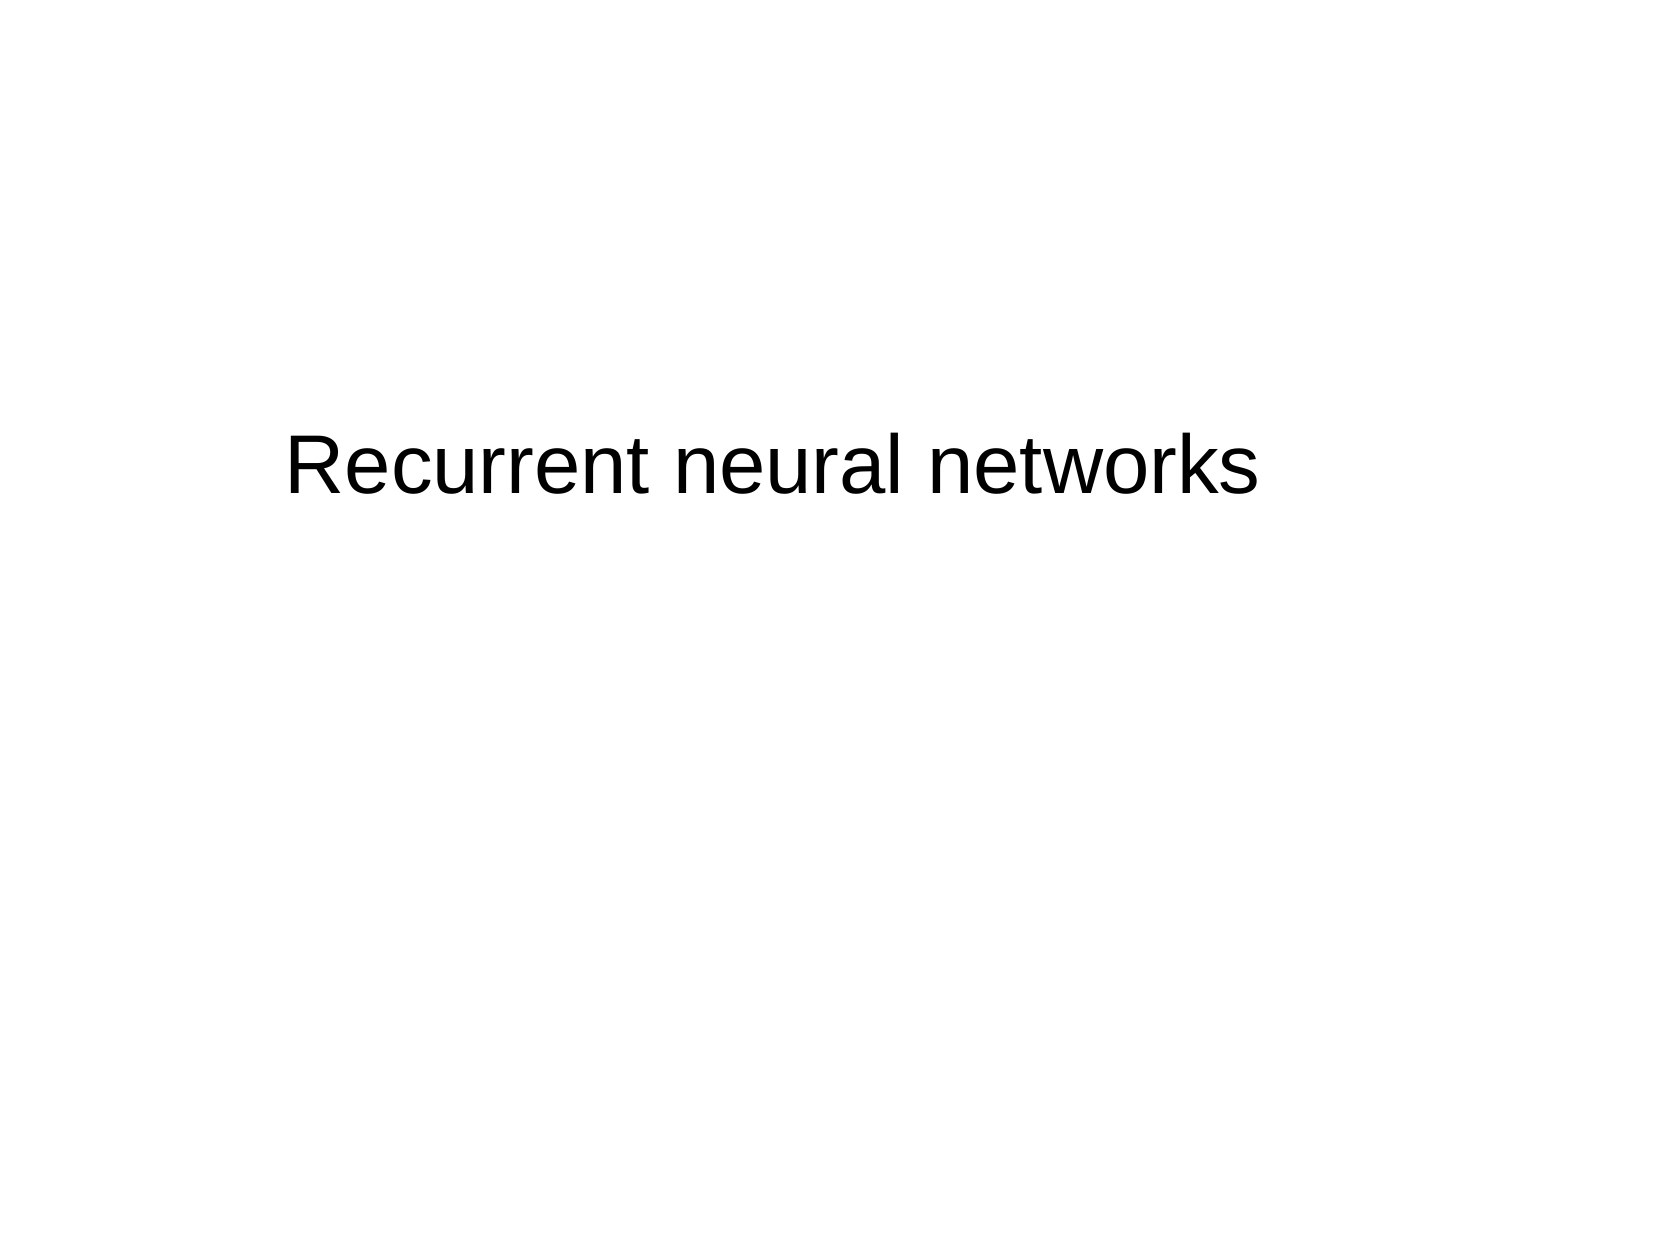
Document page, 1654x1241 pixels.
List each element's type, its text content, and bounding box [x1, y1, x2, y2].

text_box Recurrent neural networks [270, 411, 1321, 706]
